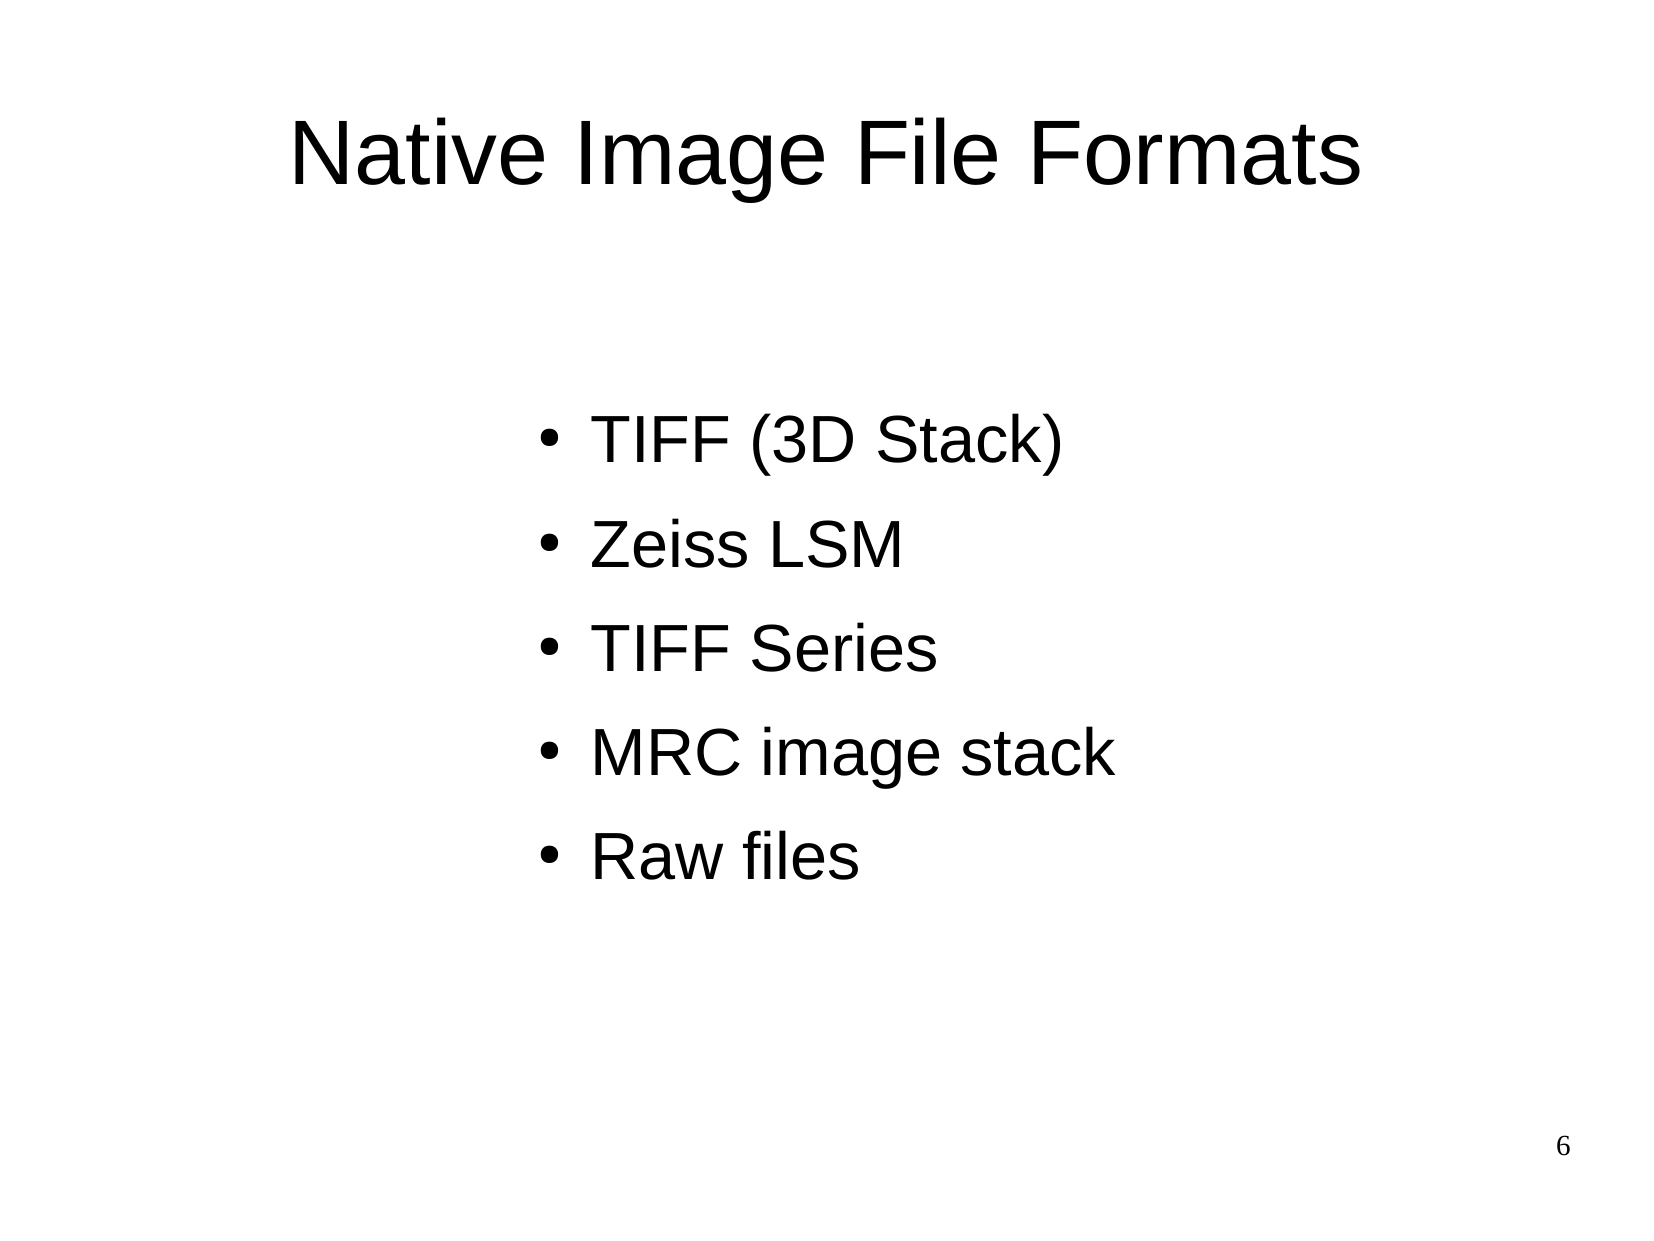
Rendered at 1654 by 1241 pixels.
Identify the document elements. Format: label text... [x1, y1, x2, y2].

title Native Image File Formats [82, 49, 1571, 257]
list TIFF (3D Stack) Zeiss LSM TIFF Series MRC image stack Raw files [519, 402, 1263, 1125]
